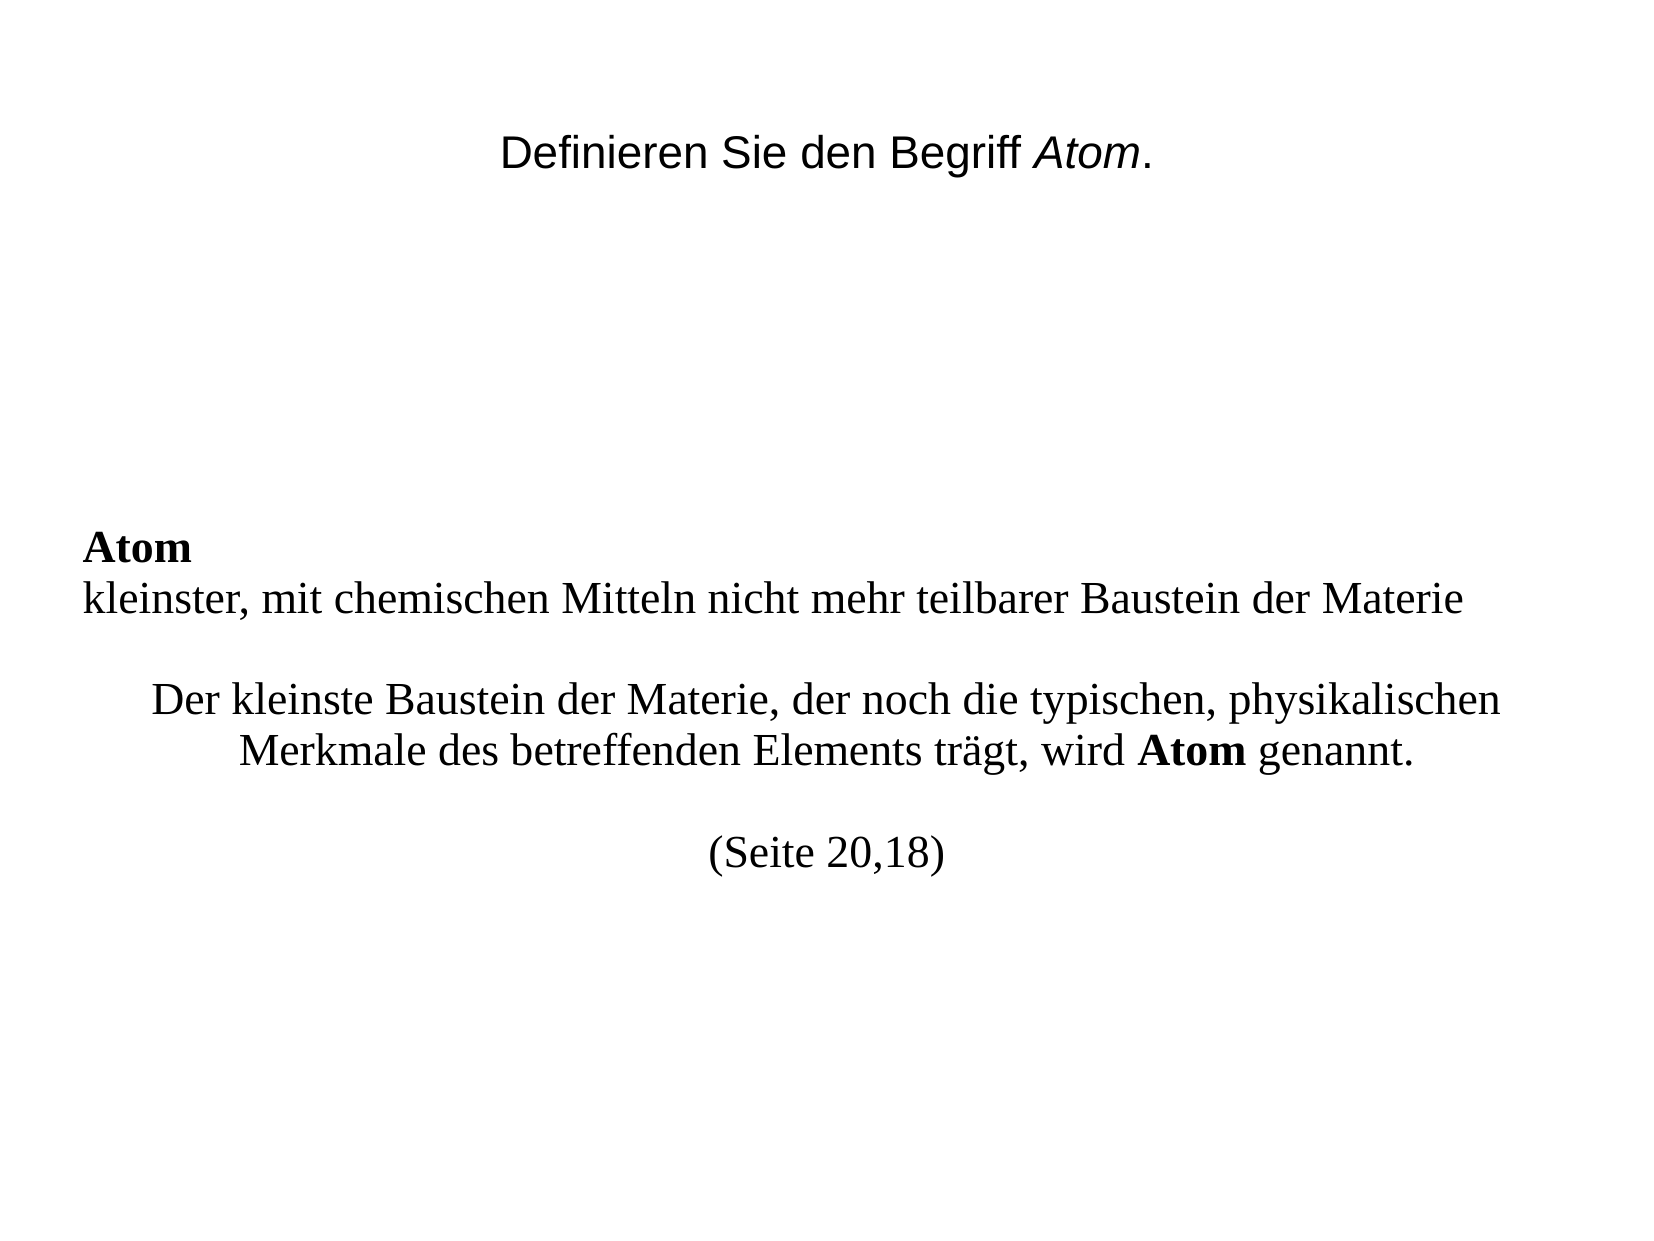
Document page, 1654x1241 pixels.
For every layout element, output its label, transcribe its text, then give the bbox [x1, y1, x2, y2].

subtitle Atom kleinster, mit chemischen Mitteln nicht mehr teilbarer Baustein der Materie Der kleinste Baustein der Materie, der noch die typischen, physikalischen Merkmale des betreffenden Elements trägt, wird Atom genannt. (Seite 20,18) [82, 290, 1571, 1109]
title Definieren Sie den Begriff Atom. [82, 49, 1571, 257]
